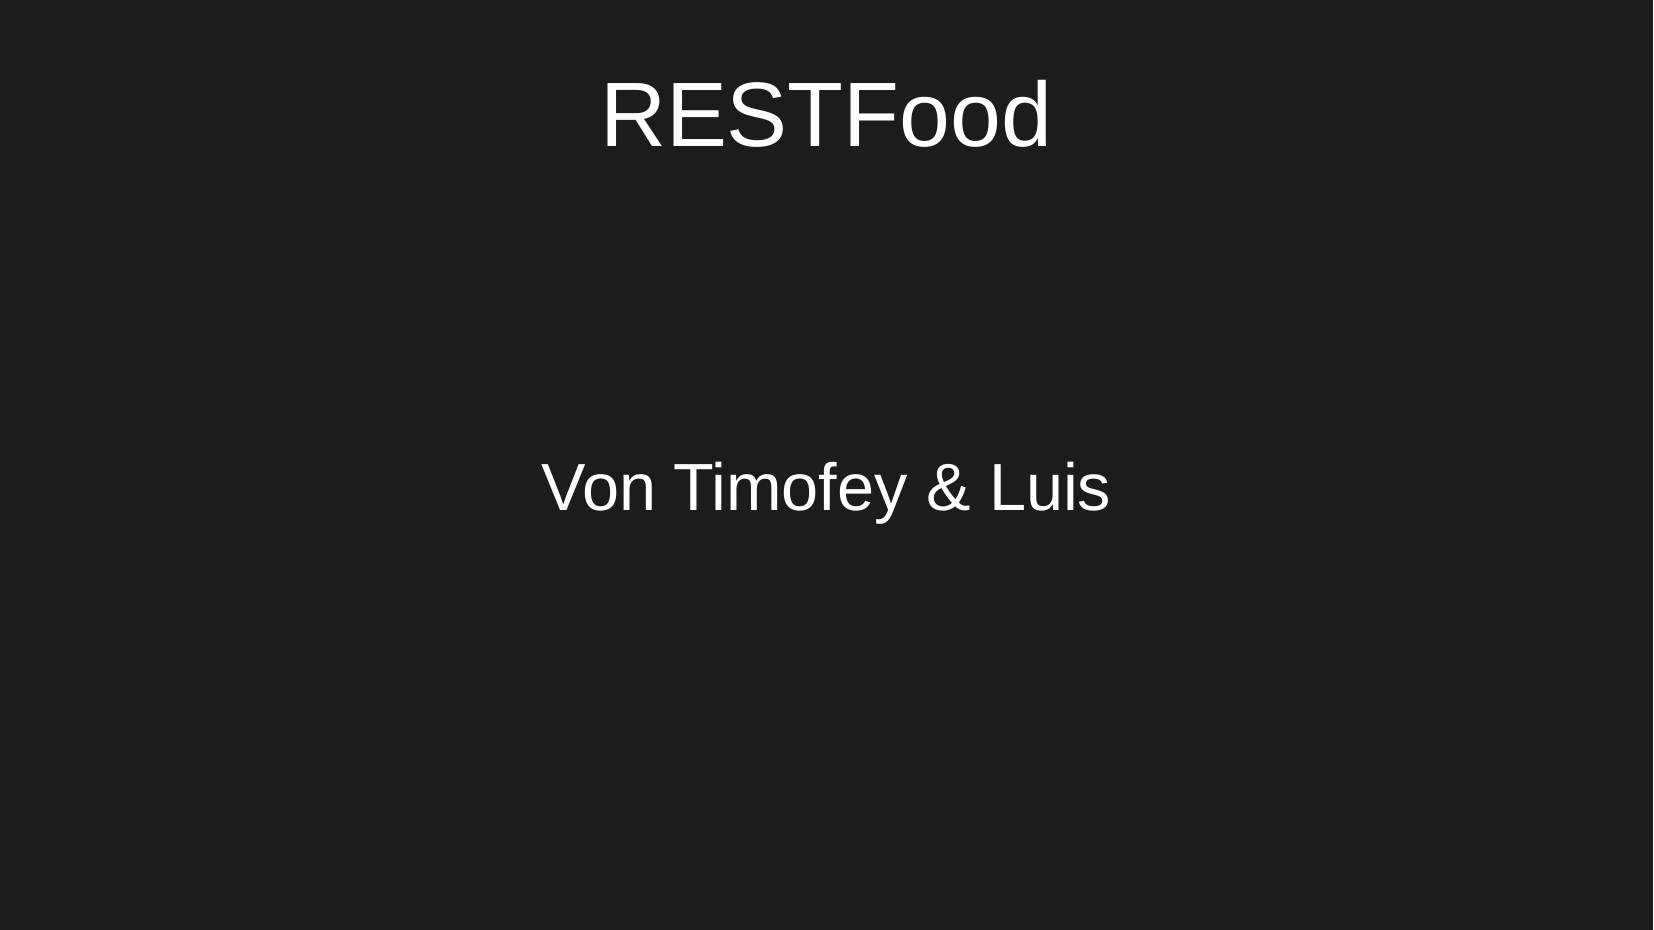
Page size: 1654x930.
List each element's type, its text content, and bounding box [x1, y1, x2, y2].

subtitle Von Timofey & Luis [82, 217, 1571, 757]
title RESTFood [82, 36, 1571, 193]
